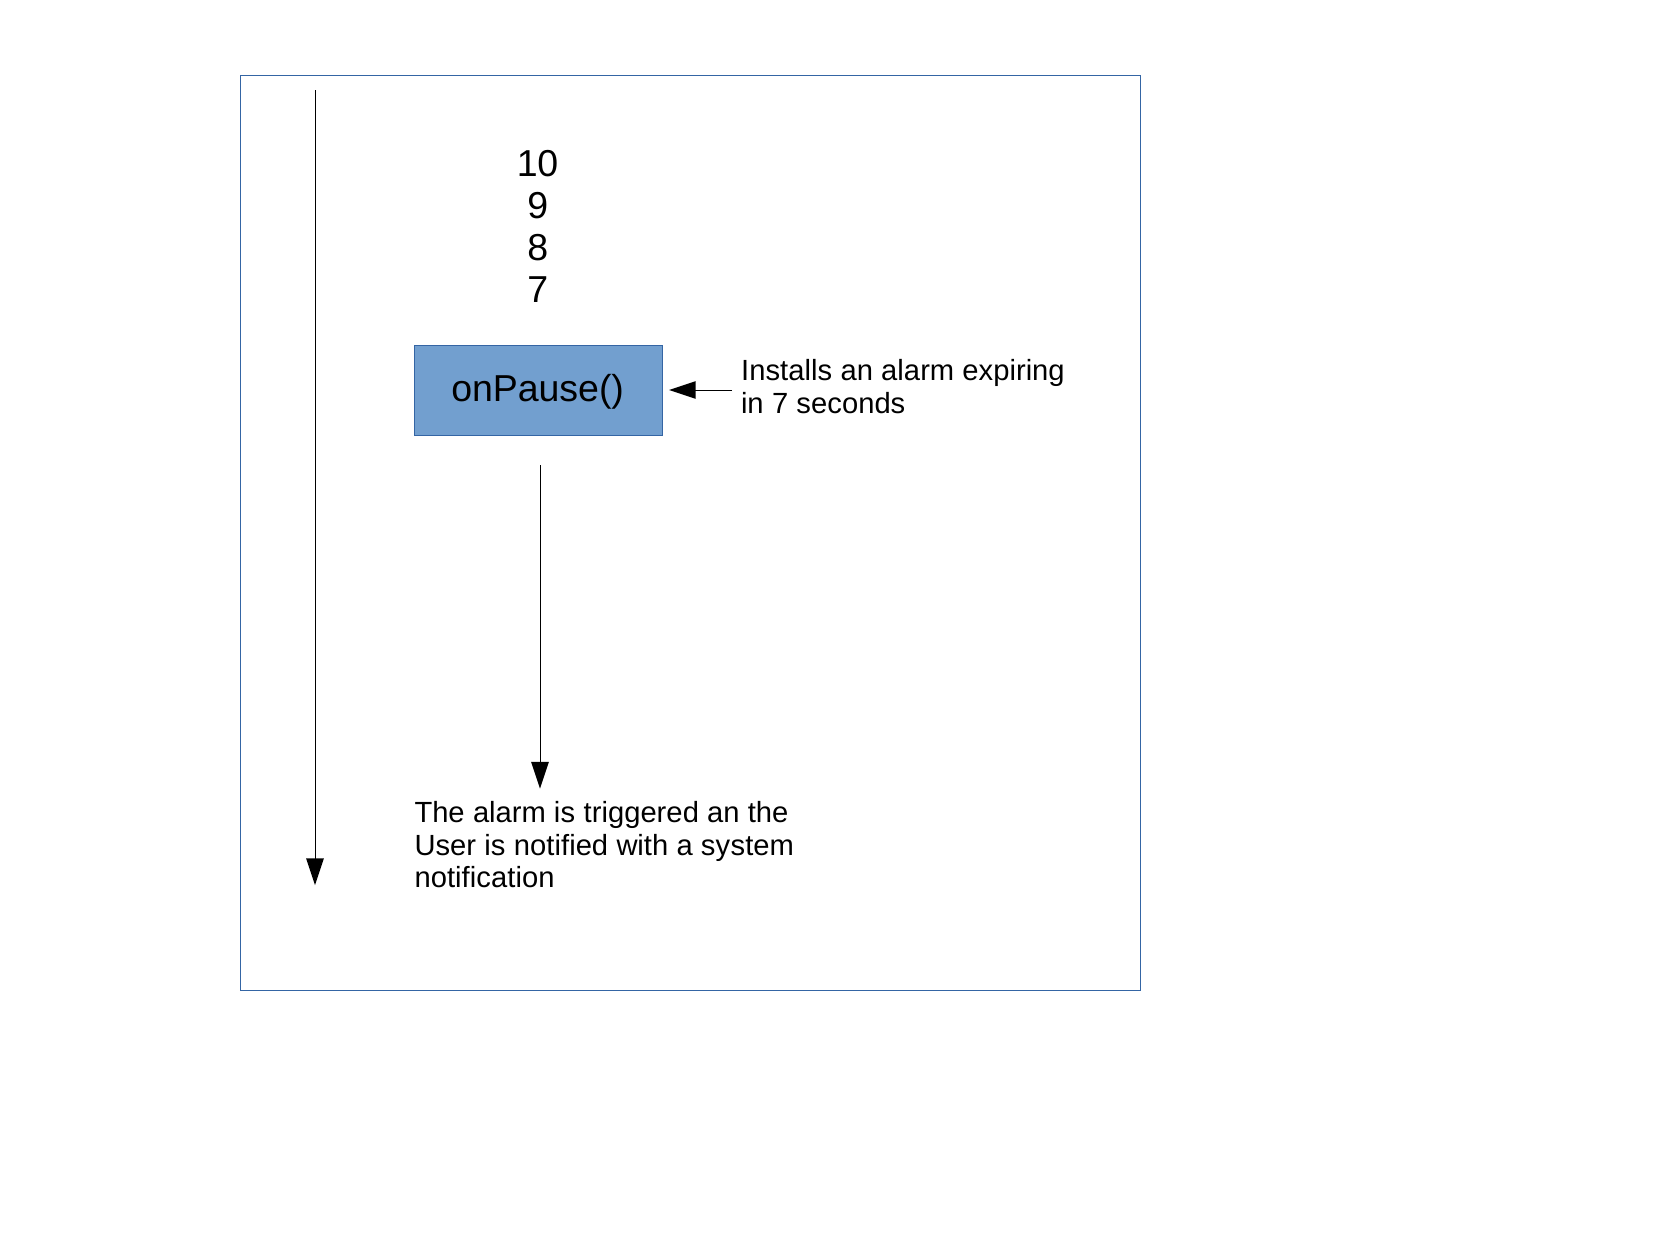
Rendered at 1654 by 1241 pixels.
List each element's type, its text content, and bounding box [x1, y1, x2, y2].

text_box [240, 75, 1141, 991]
text_box 10 9 8 7 [502, 135, 574, 318]
text_box The alarm is triggered an the User is notified with a system notification [399, 788, 810, 902]
text_box Installs an alarm expiring in 7 seconds [726, 346, 1089, 428]
text_box onPause() [436, 360, 639, 417]
